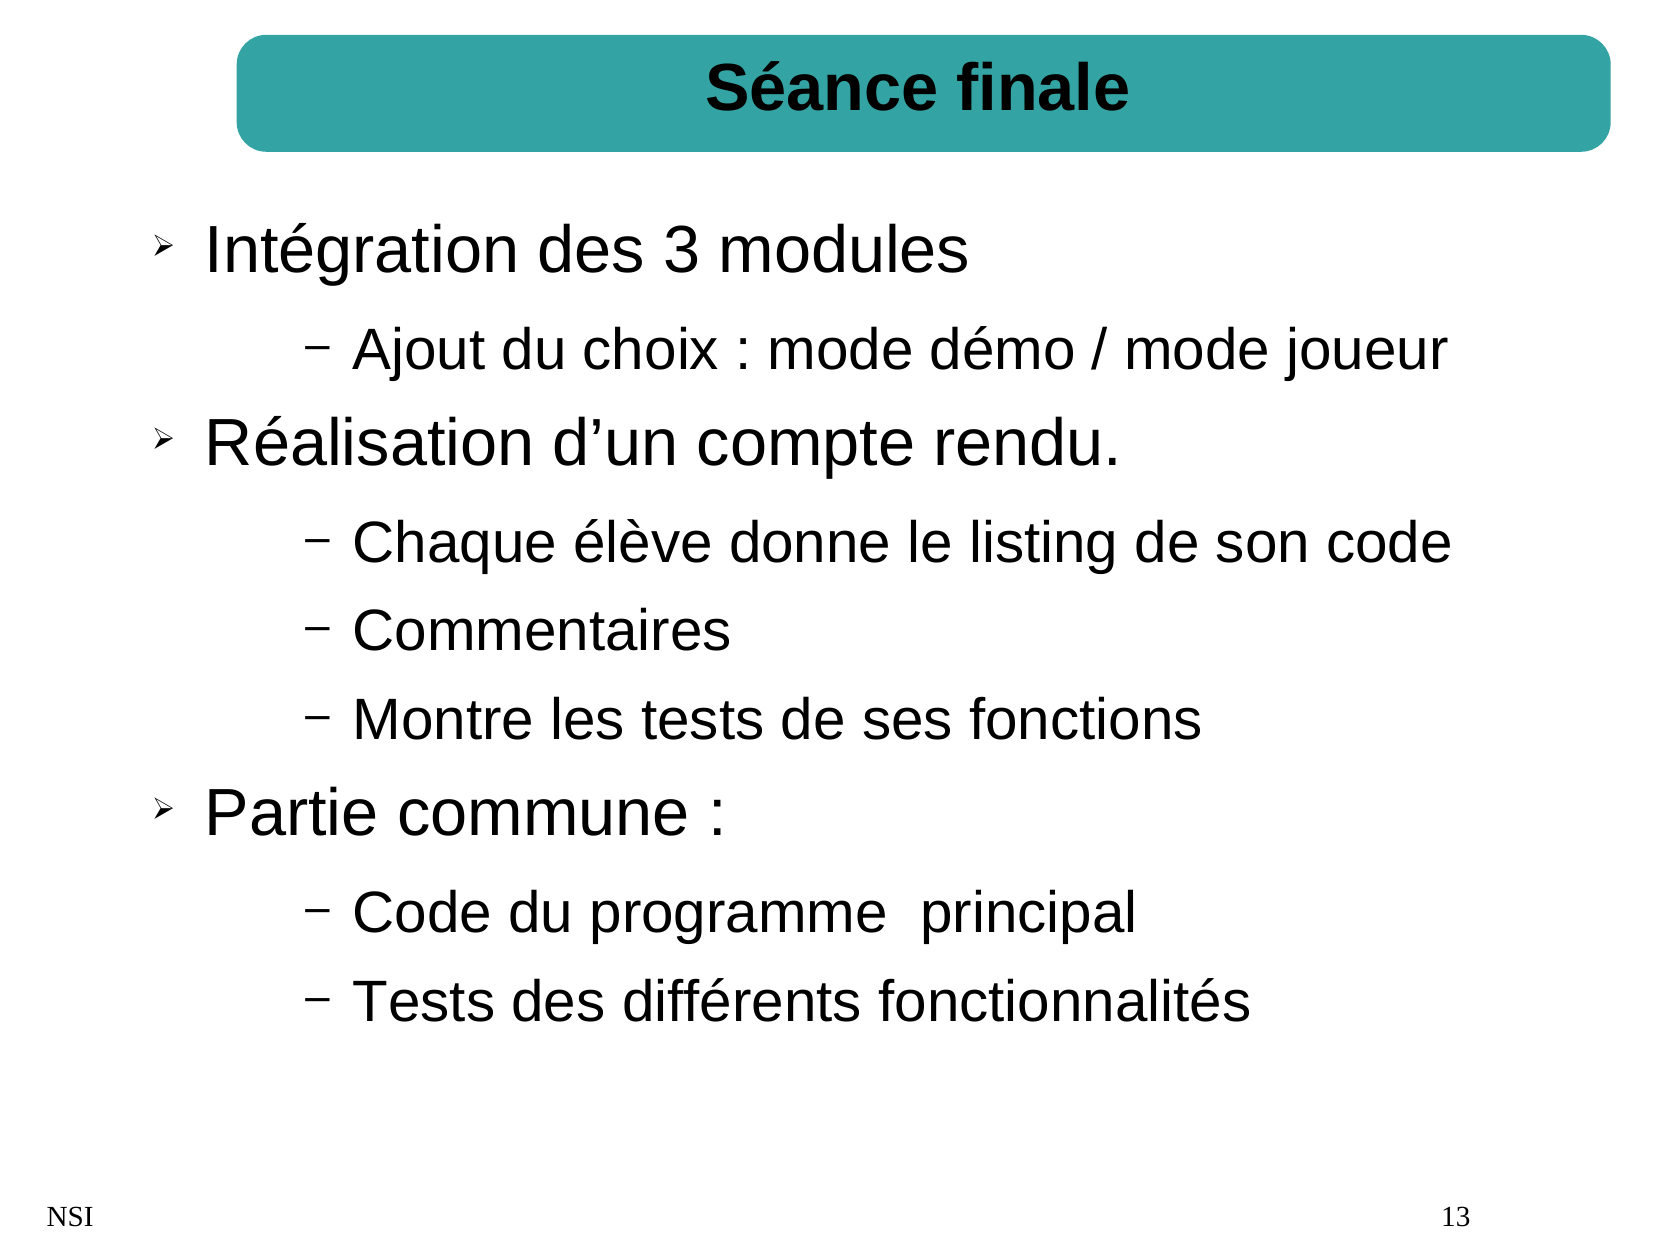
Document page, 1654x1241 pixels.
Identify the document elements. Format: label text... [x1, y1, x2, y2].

list Intégration des 3 modules Ajout du choix : mode démo / mode joueur Réalisation d’un compte rendu. Chaque élève donne le listing de son code Commentaires Montre les tests de ses fonctions Partie commune : Code du programme principal Tests des différents fonctionnalités [116, 212, 1574, 1143]
title Séance finale [238, 37, 1598, 137]
